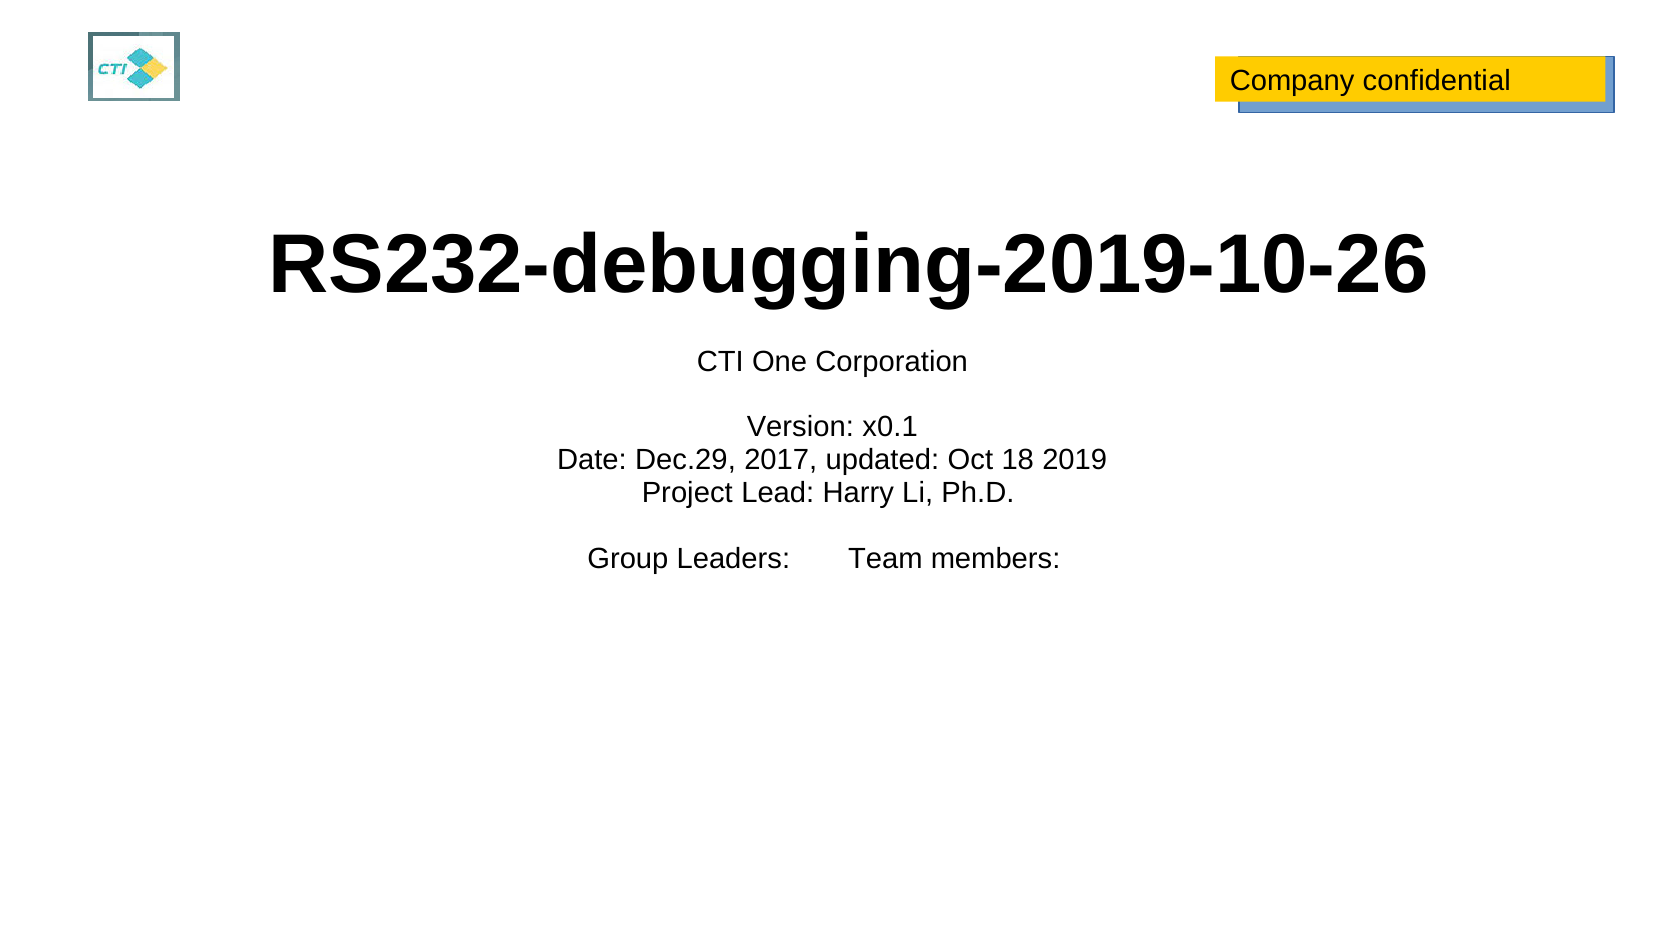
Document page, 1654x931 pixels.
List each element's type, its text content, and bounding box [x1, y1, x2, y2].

title RS232-debugging-2019-10-26 [104, 132, 1593, 293]
picture [88, 32, 180, 102]
text_box [1239, 56, 1615, 113]
text_box Company confidential [1215, 56, 1606, 102]
text_box CTI One Corporation Version: x0.1 Date: Dec.29, 2017, updated: Oct 18 2019 Project Lead: Harry Li, Ph.D. Group Leaders: Team members: [300, 337, 1366, 732]
